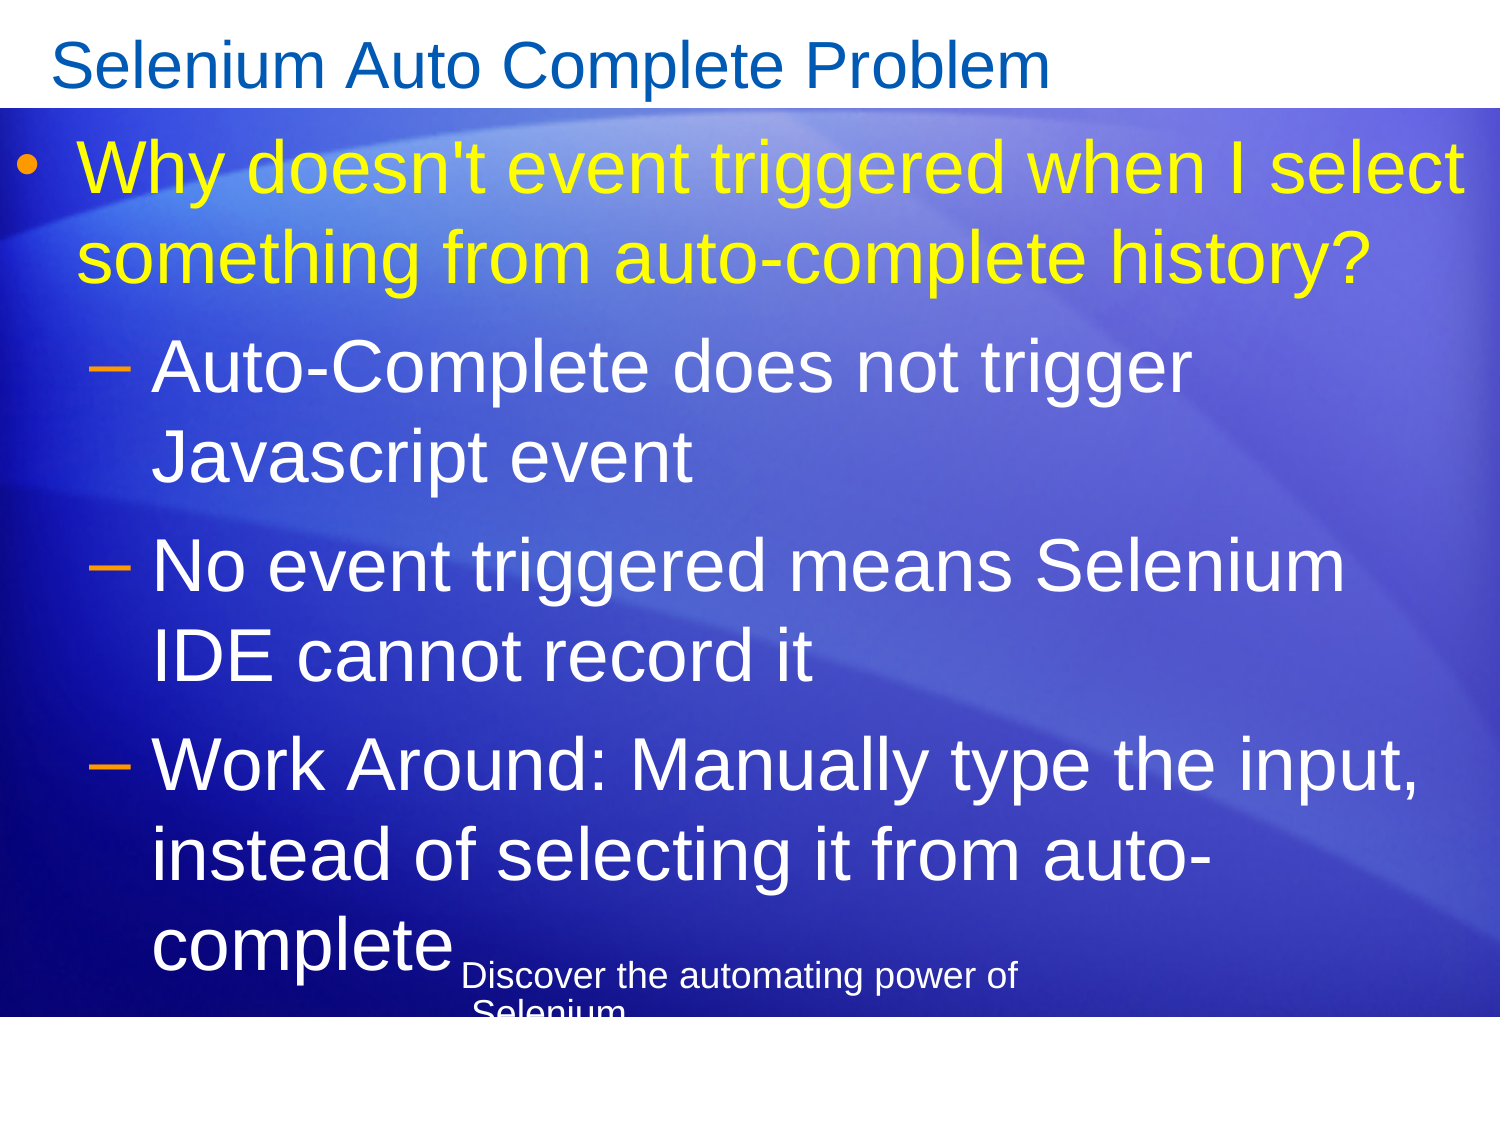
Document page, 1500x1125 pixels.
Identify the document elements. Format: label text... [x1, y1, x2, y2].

title Selenium Auto Complete Problem [35, 11, 1386, 111]
list Why doesn't event triggered when I select something from auto-complete history? Auto-Complete does not trigger Javascript event No event triggered means Selenium IDE cannot record it Work Around: Manually type the input, instead of selecting it from auto-complete [0, 111, 1500, 1027]
